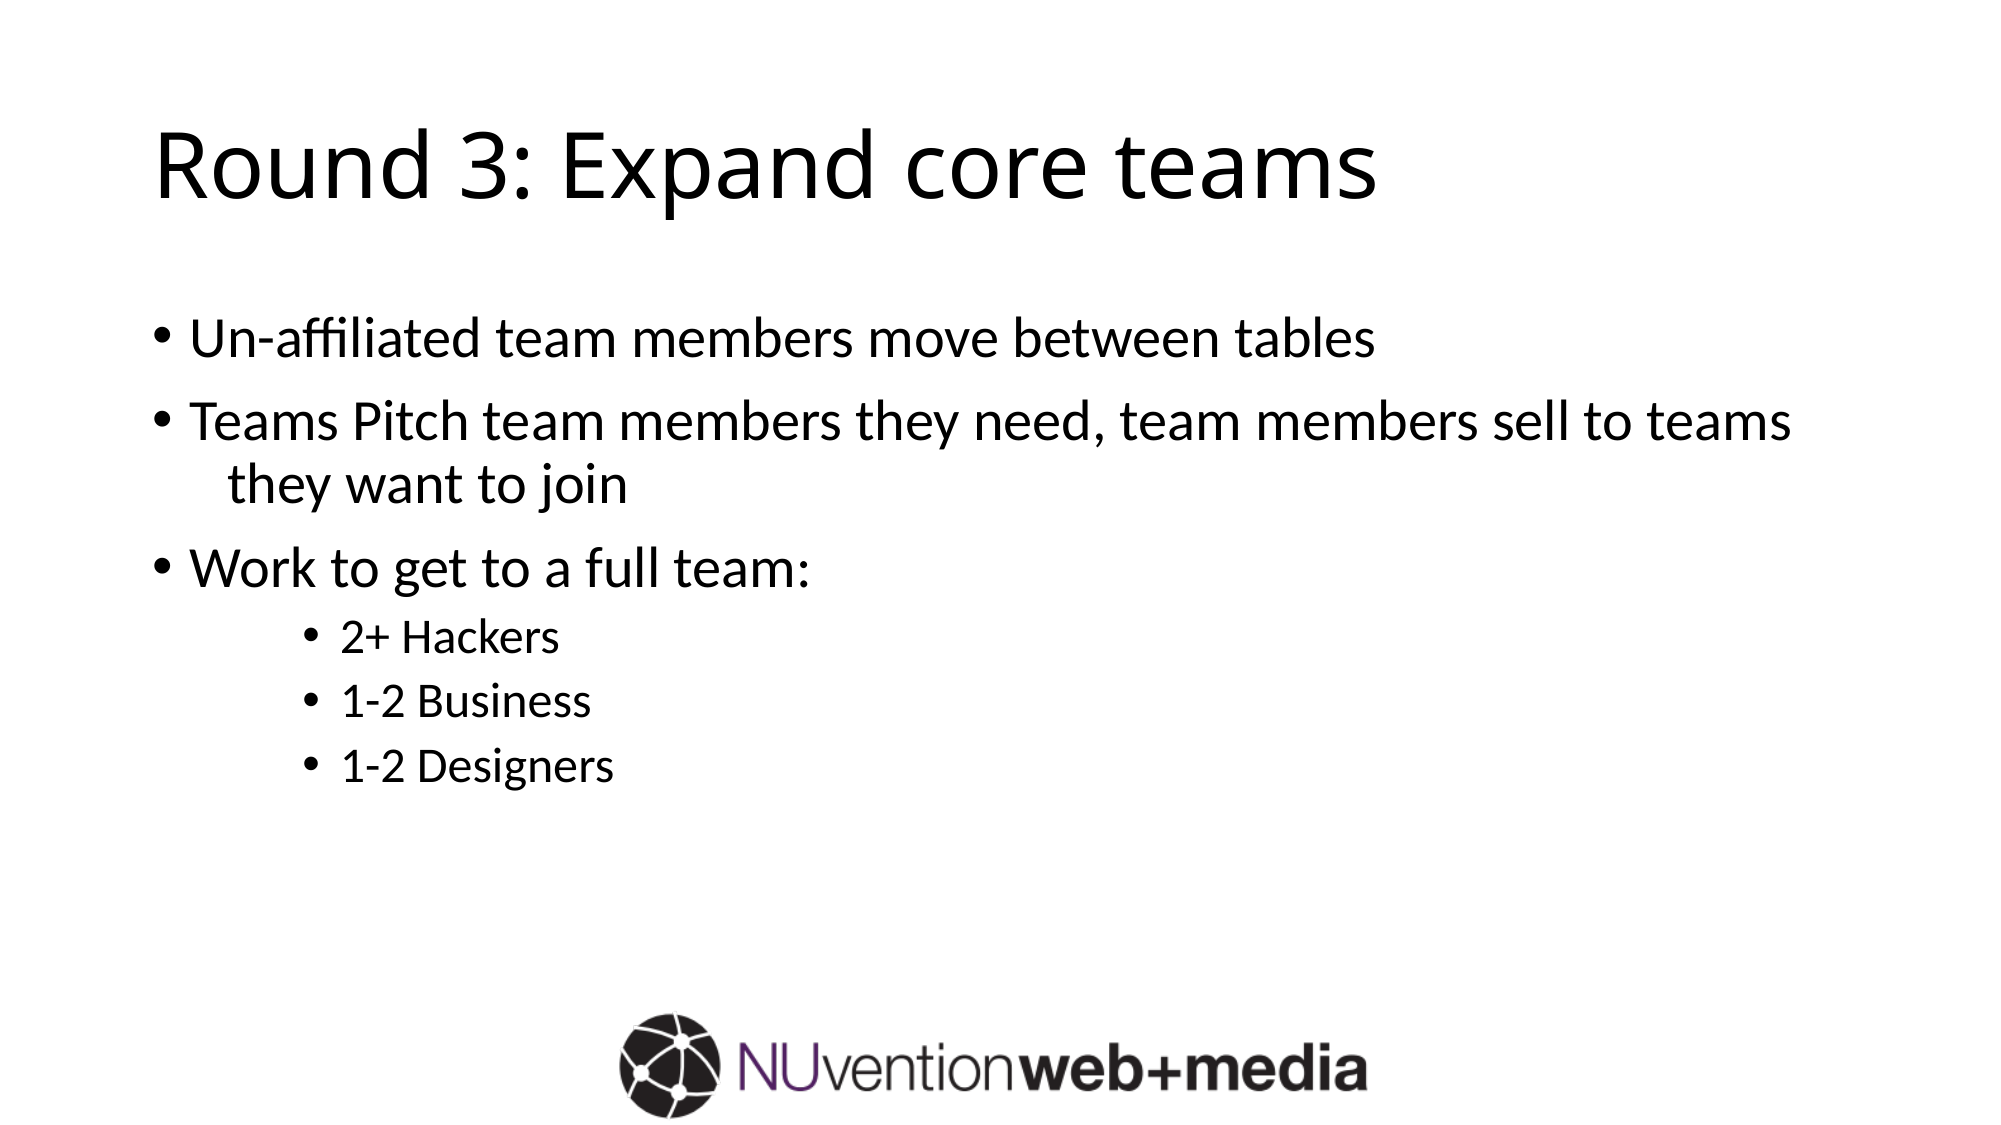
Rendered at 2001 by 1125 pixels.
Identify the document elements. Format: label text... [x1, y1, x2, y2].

title Round 3: Expand core teams [137, 59, 1863, 278]
list Un-affiliated team members move between tables Teams Pitch team members they need, team members sell to teams they want to join Work to get to a full team: 2+ Hackers 1-2 Business 1-2 Designers [137, 299, 1863, 1014]
